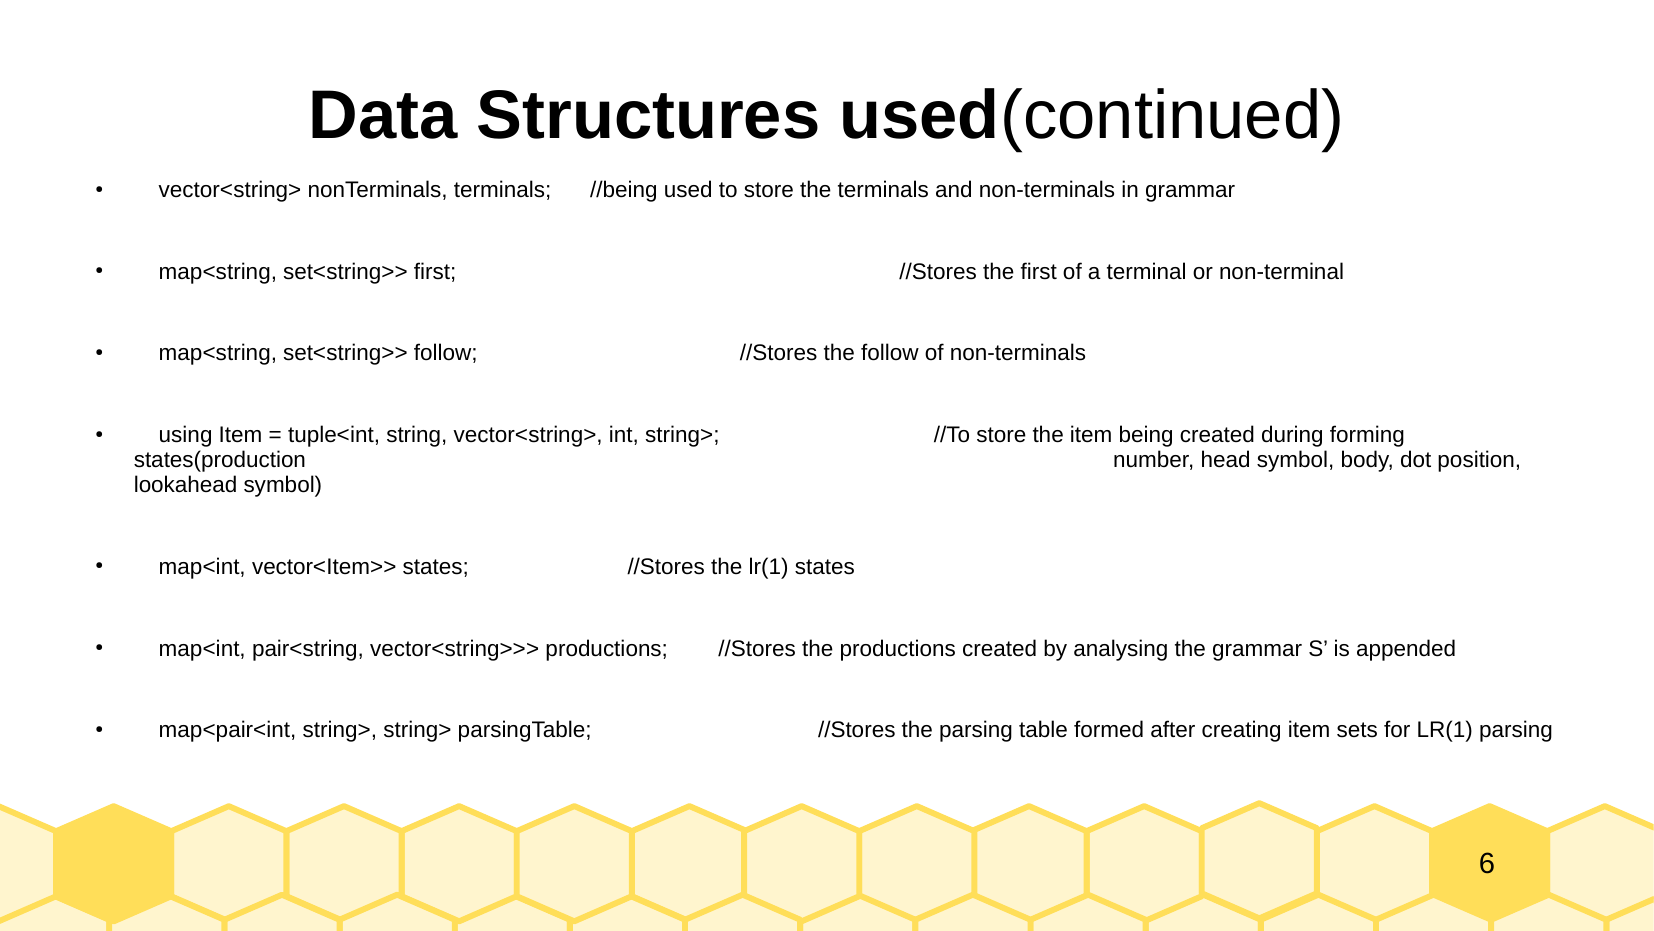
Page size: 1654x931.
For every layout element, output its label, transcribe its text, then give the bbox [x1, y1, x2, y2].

list vector<string> nonTerminals, terminals; //being used to store the terminals and non-terminals in grammar map<string, set<string>> first; //Stores the first of a terminal or non-terminal map<string, set<string>> follow; //Stores the follow of non-terminals using Item = tuple<int, string, vector<string>, int, string>; //To store the item being created during forming states(production number, head symbol, body, dot position, lookahead symbol) map<int, vector<Item>> states; //Stores the lr(1) states map<int, pair<string, vector<string>>> productions; //Stores the productions created by analysing the grammar S’ is appended map<pair<int, string>, string> parsingTable; //Stores the parsing table formed after creating item sets for LR(1) parsing [82, 177, 1571, 758]
title Data Structures used(continued) [82, 37, 1571, 177]
